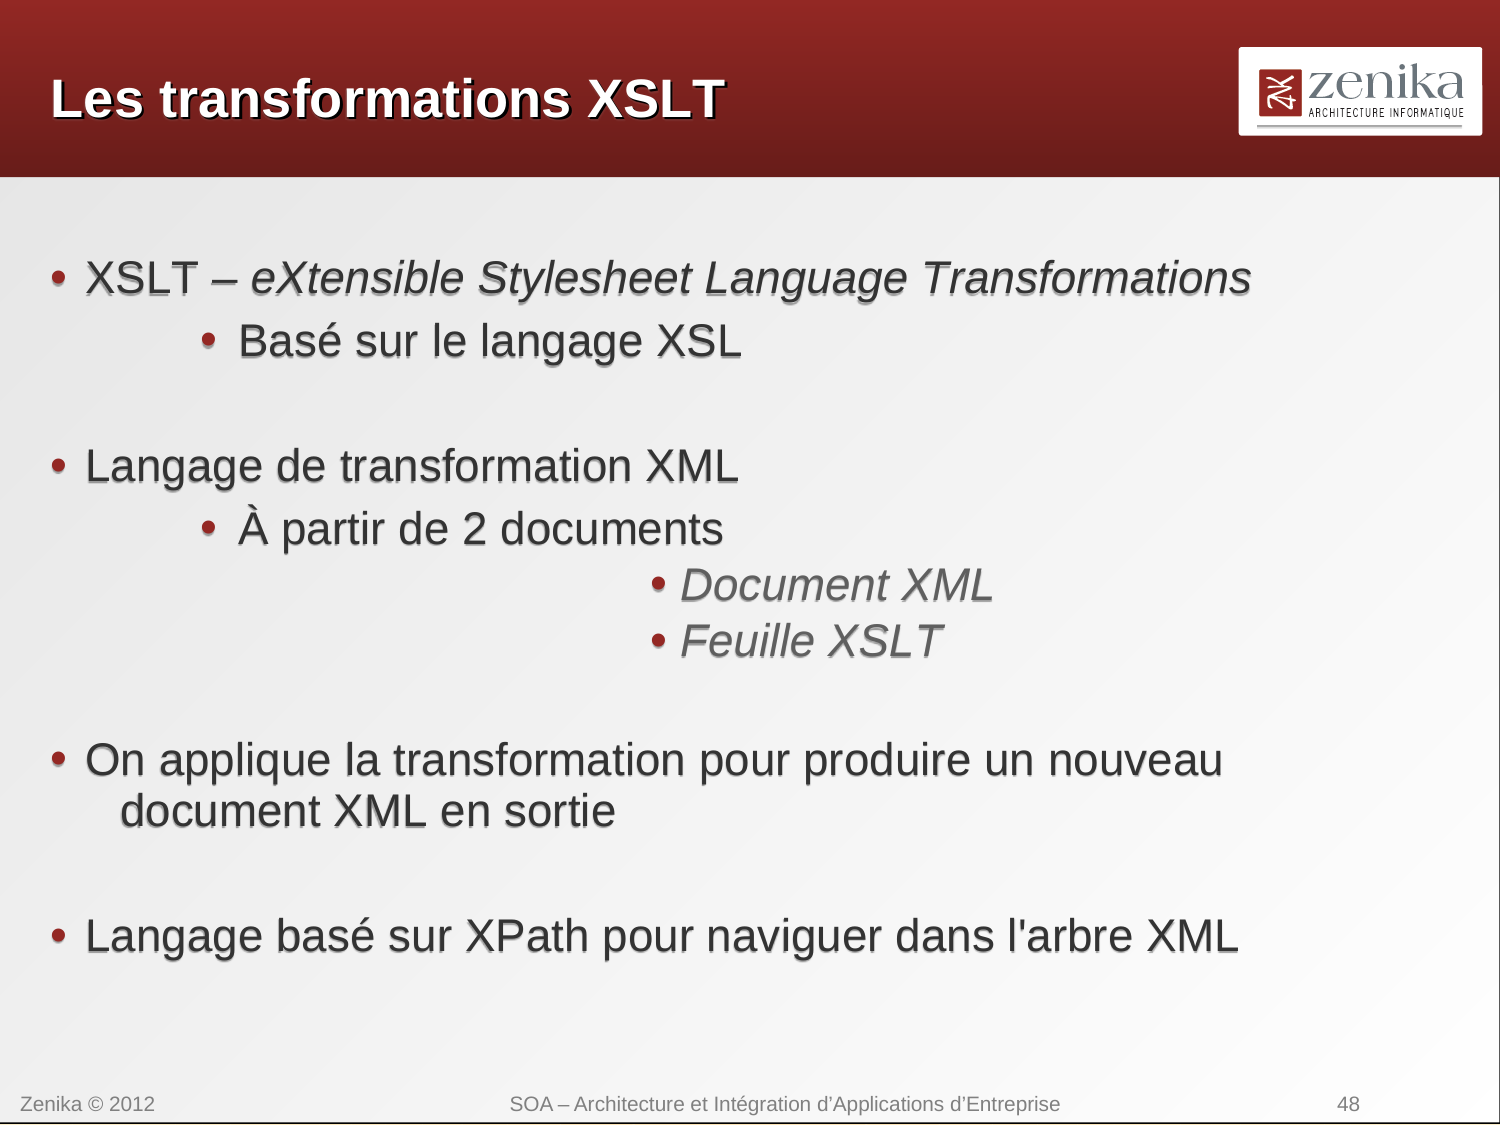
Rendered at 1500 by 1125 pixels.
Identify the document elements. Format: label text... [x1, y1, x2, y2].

title Les transformations XSLT [50, 22, 1206, 172]
subtitle XSLT – eXtensible Stylesheet Language Transformations Basé sur le langage XSL Langage de transformation XML À partir de 2 documents Document XML Feuille XSLT On applique la transformation pour produire un nouveau document XML en sortie Langage basé sur XPath pour naviguer dans l'arbre XML [50, 249, 1435, 1079]
